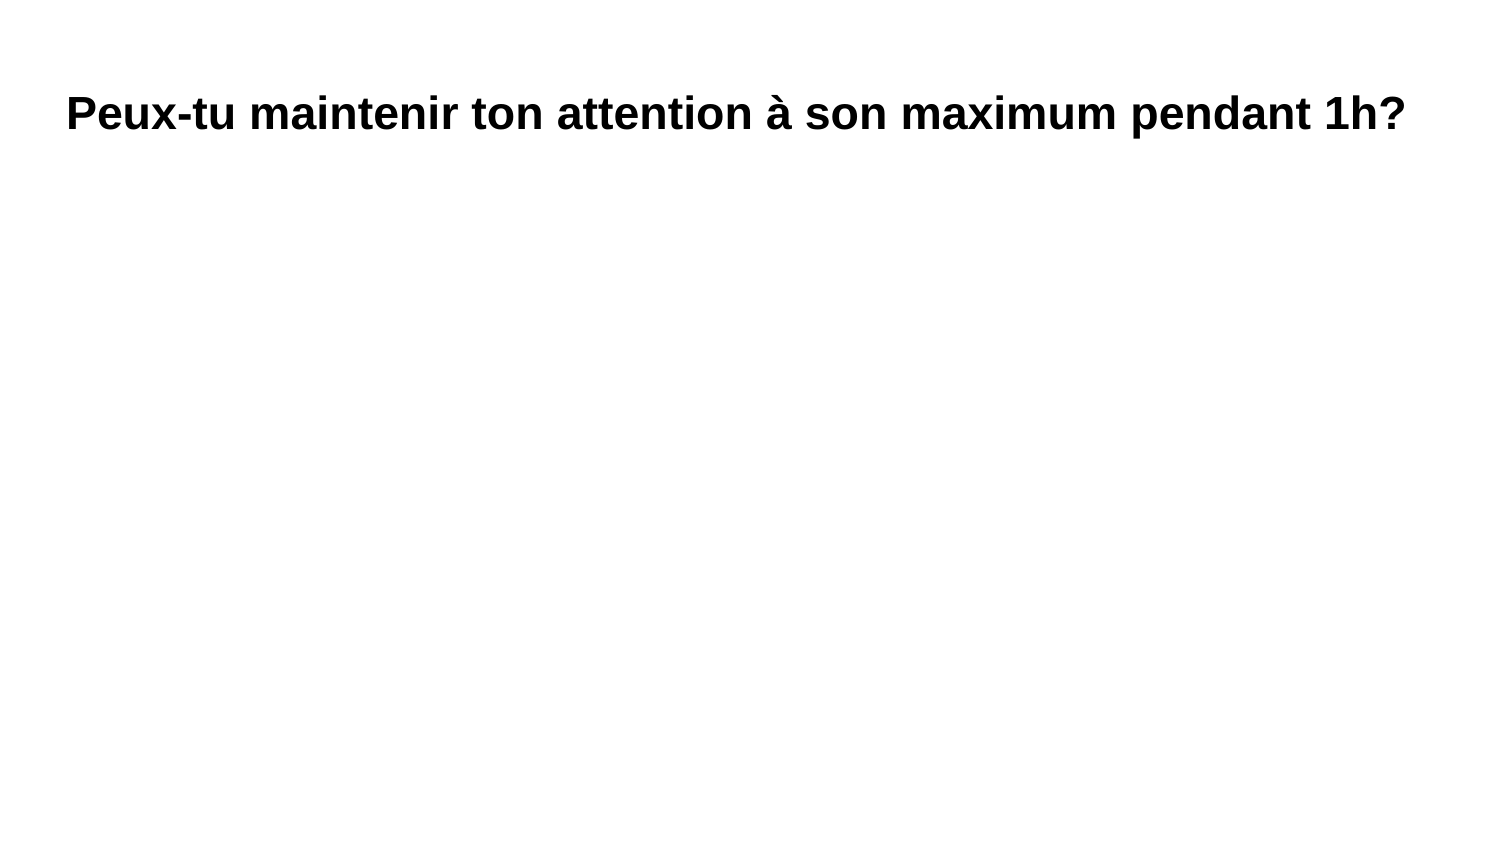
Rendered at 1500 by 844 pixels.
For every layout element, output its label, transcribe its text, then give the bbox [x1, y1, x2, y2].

title Peux-tu maintenir ton attention à son maximum pendant 1h? [51, 72, 1449, 167]
